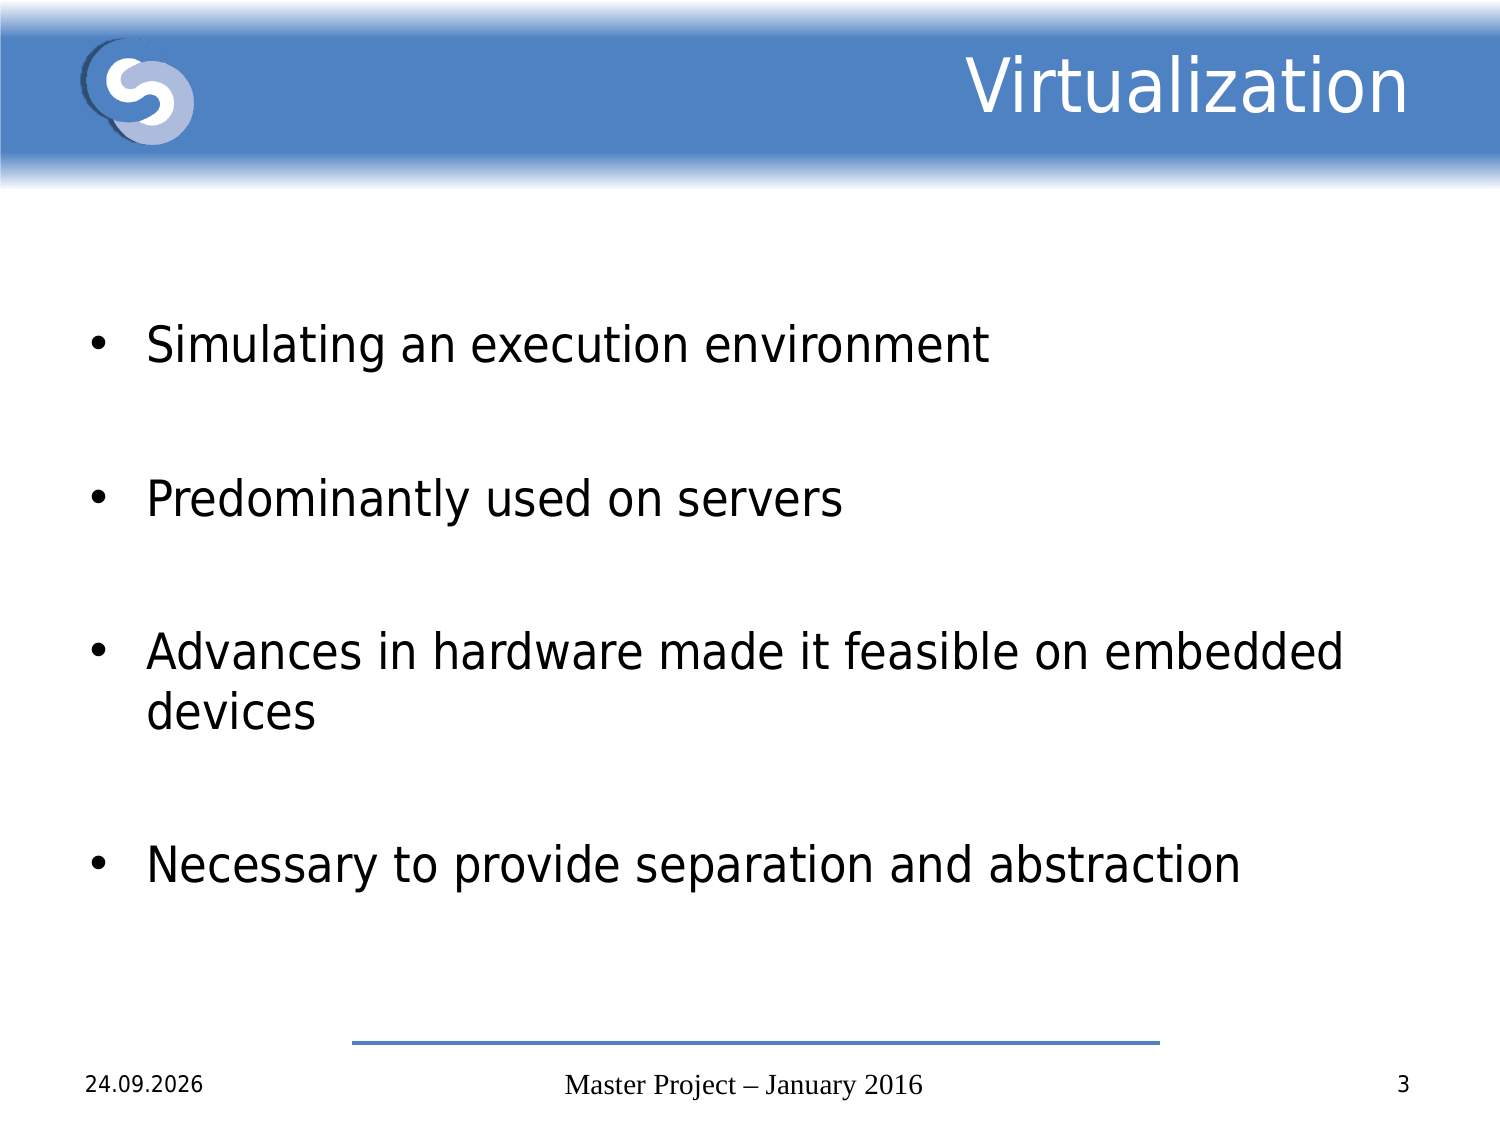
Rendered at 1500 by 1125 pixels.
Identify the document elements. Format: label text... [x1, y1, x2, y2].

picture [0, 0, 1500, 189]
title Virtualization [199, 11, 1425, 155]
list Simulating an execution environment Predominantly used on servers Advances in hardware made it feasible on embedded devices Necessary to provide separation and abstraction [75, 304, 1426, 901]
